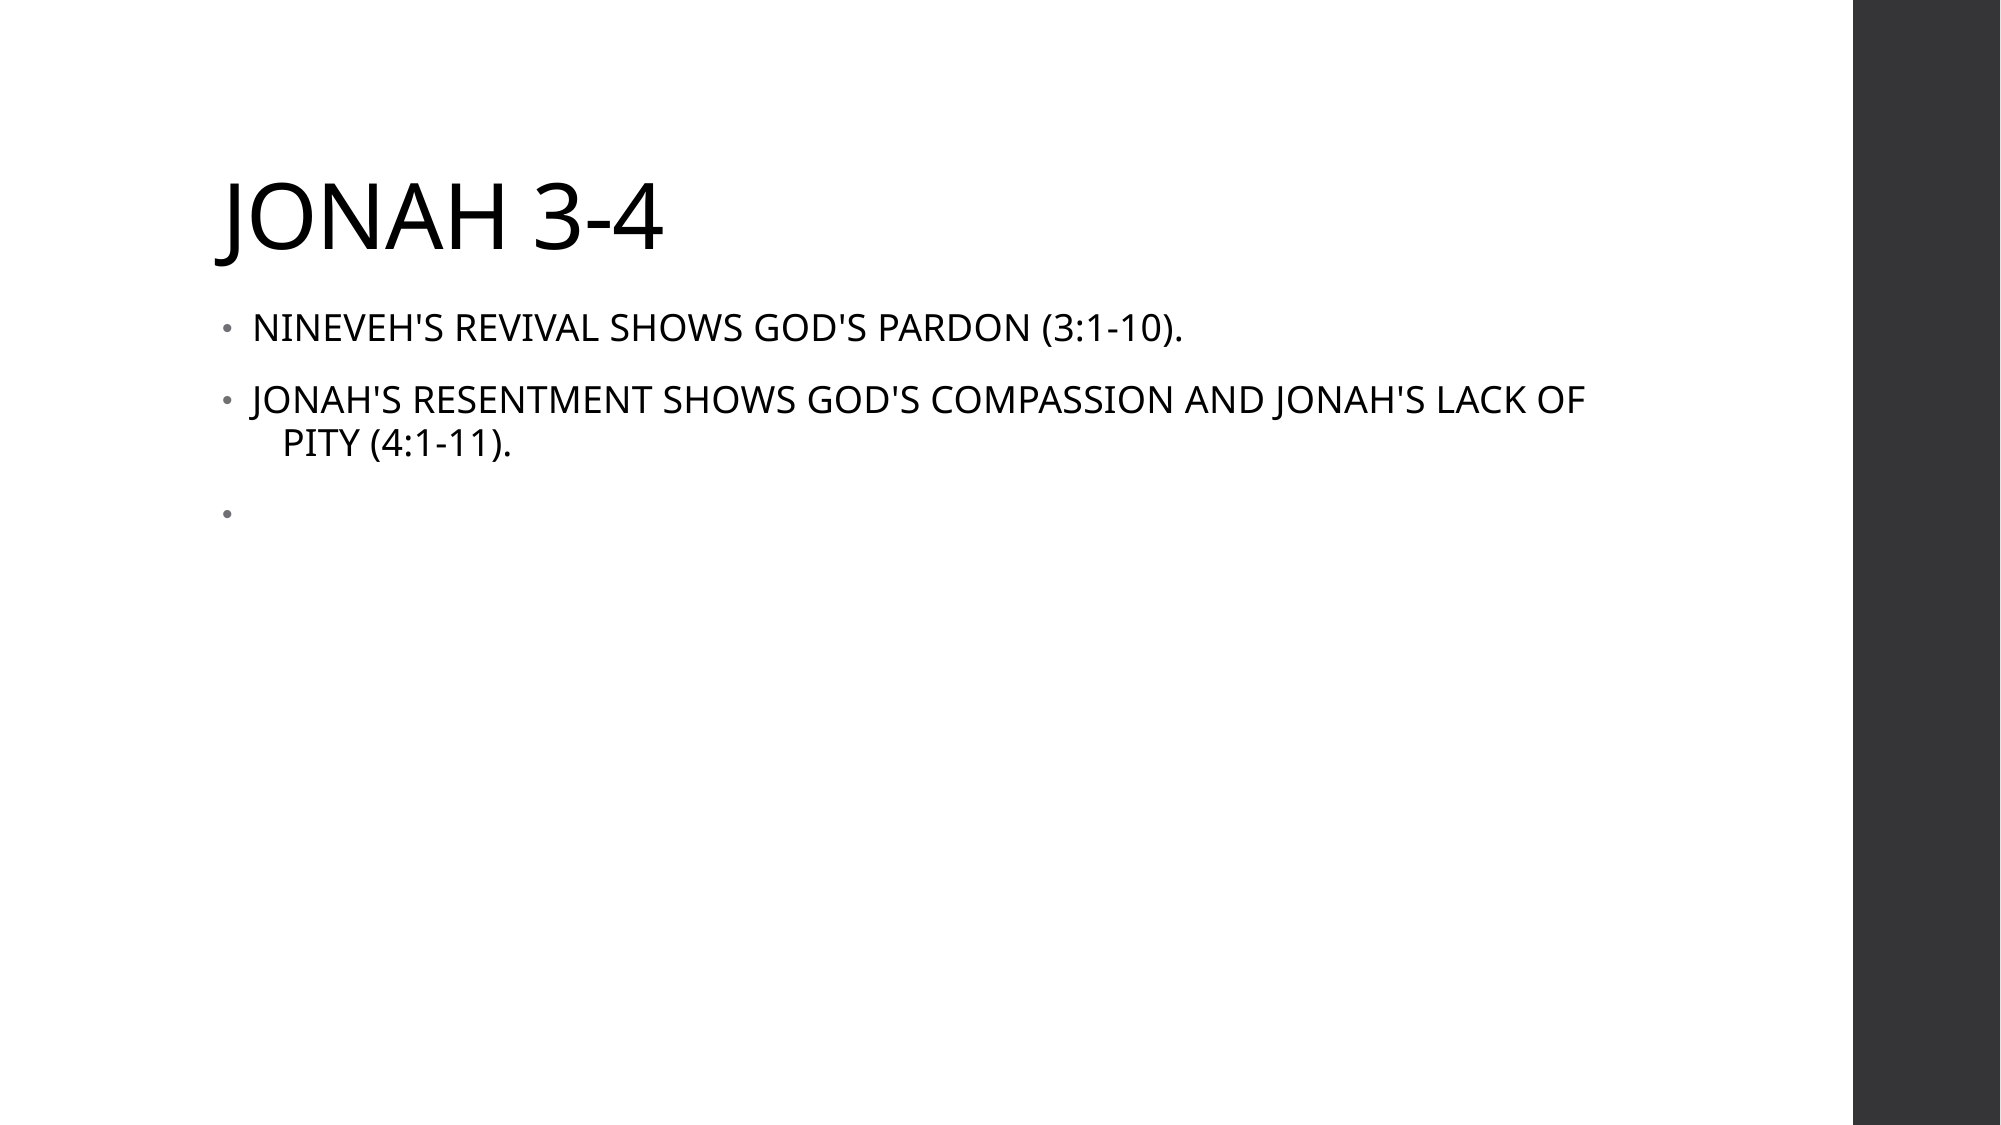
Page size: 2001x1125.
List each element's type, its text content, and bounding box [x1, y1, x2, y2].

list NINEVEH'S REVIVAL SHOWS GOD'S PARDON (3:1-10). JONAH'S RESENTMENT SHOWS GOD'S COMPASSION AND JONAH'S LACK OF PITY (4:1-11). [206, 299, 1617, 1014]
title JONAH 3-4 [206, 60, 1797, 278]
